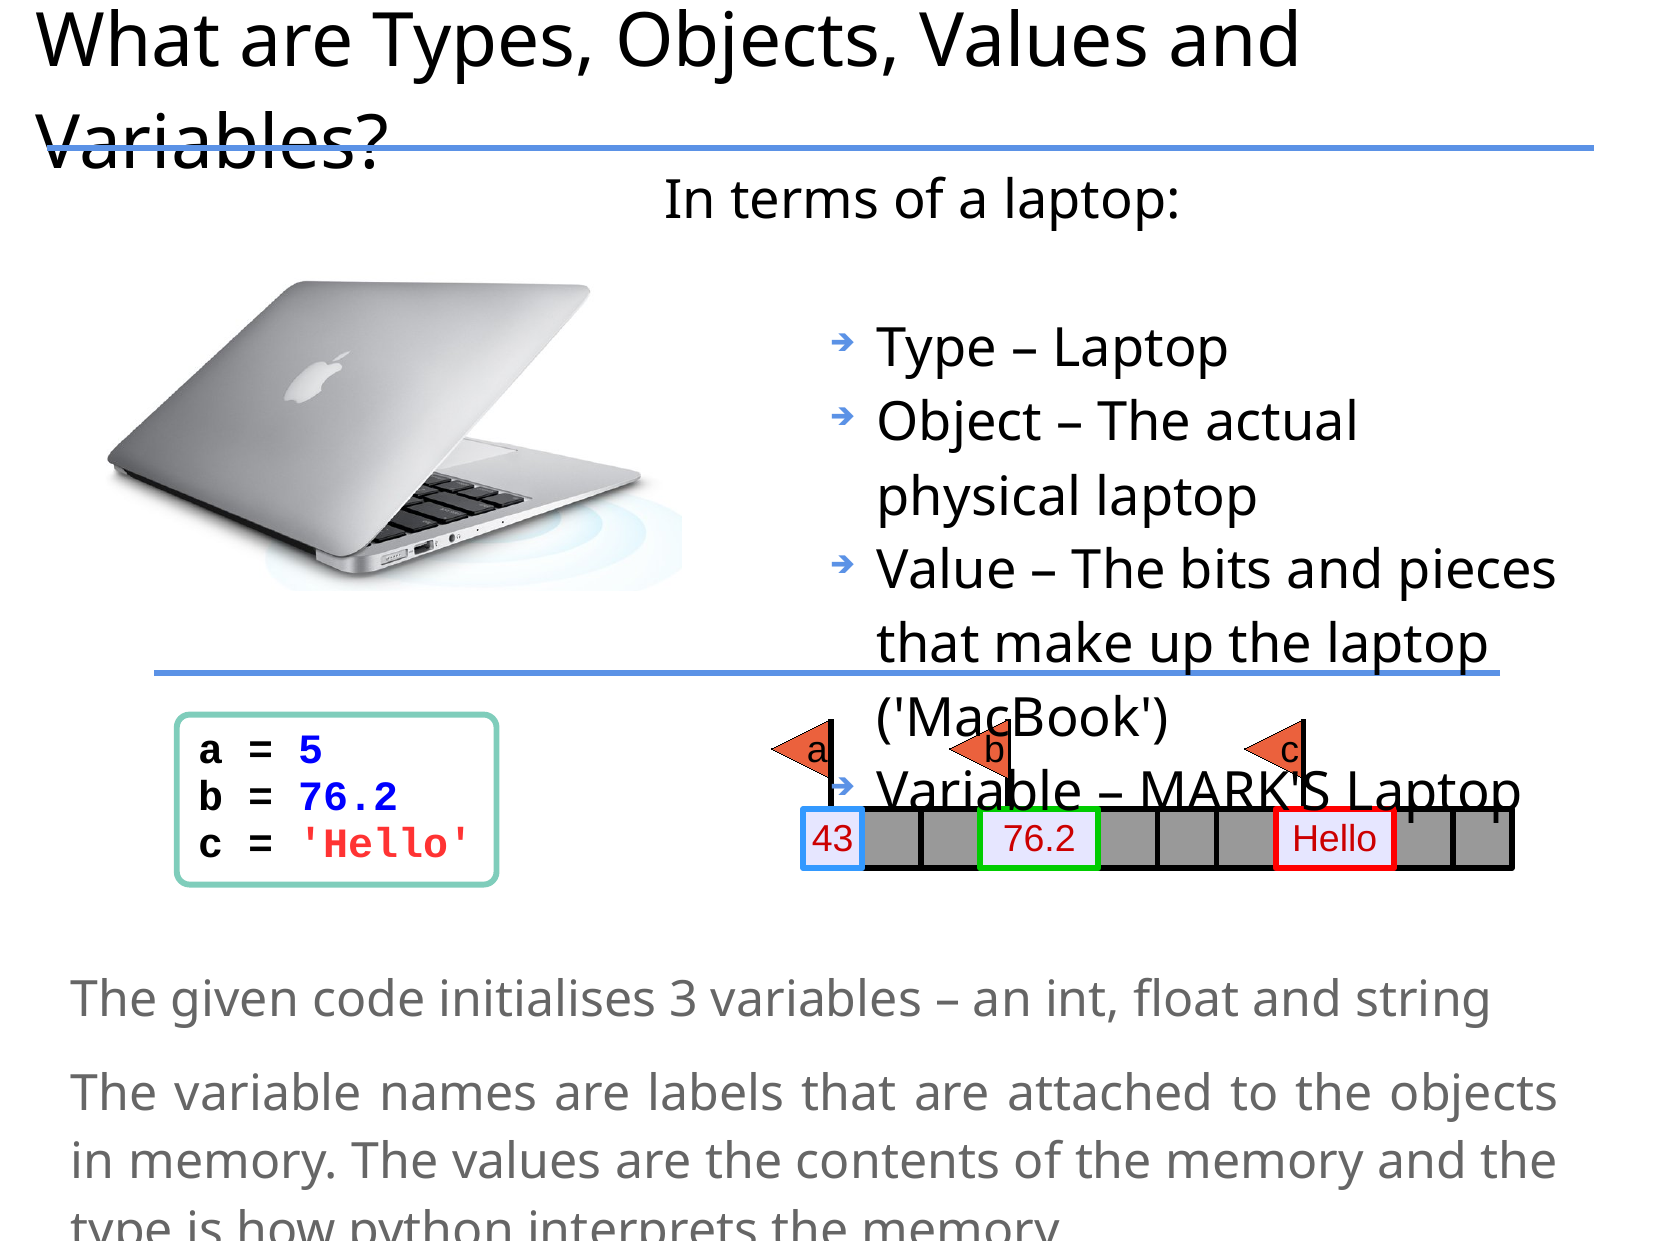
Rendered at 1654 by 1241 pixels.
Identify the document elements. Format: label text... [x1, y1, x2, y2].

text_box [863, 809, 980, 869]
text_box a = 5 b = 76.2 c = 'Hello' [176, 714, 497, 885]
text_box c [1244, 720, 1301, 778]
text_box [1099, 809, 1275, 869]
picture [94, 260, 649, 591]
text_box a [771, 720, 828, 778]
text_box 43 [803, 809, 863, 869]
text_box Hello [1275, 809, 1394, 869]
text_box [1394, 809, 1512, 869]
title What are Types, Objects, Values and Variables? [35, 4, 1441, 173]
text_box b [949, 719, 1009, 779]
list The given code initialises 3 variables – an int, float and string The variable names are labels that are attached to the objects in memory. The values are the contents of the memory and the type is how python interprets the memory [70, 963, 1560, 1241]
text_box In terms of a laptop: Type – Laptop Object – The actual physical laptop Value – The bits and pieces that make up the laptop ('MacBook') Variable – MARK'S Laptop [649, 153, 1583, 711]
text_box 76.2 [980, 809, 1099, 869]
